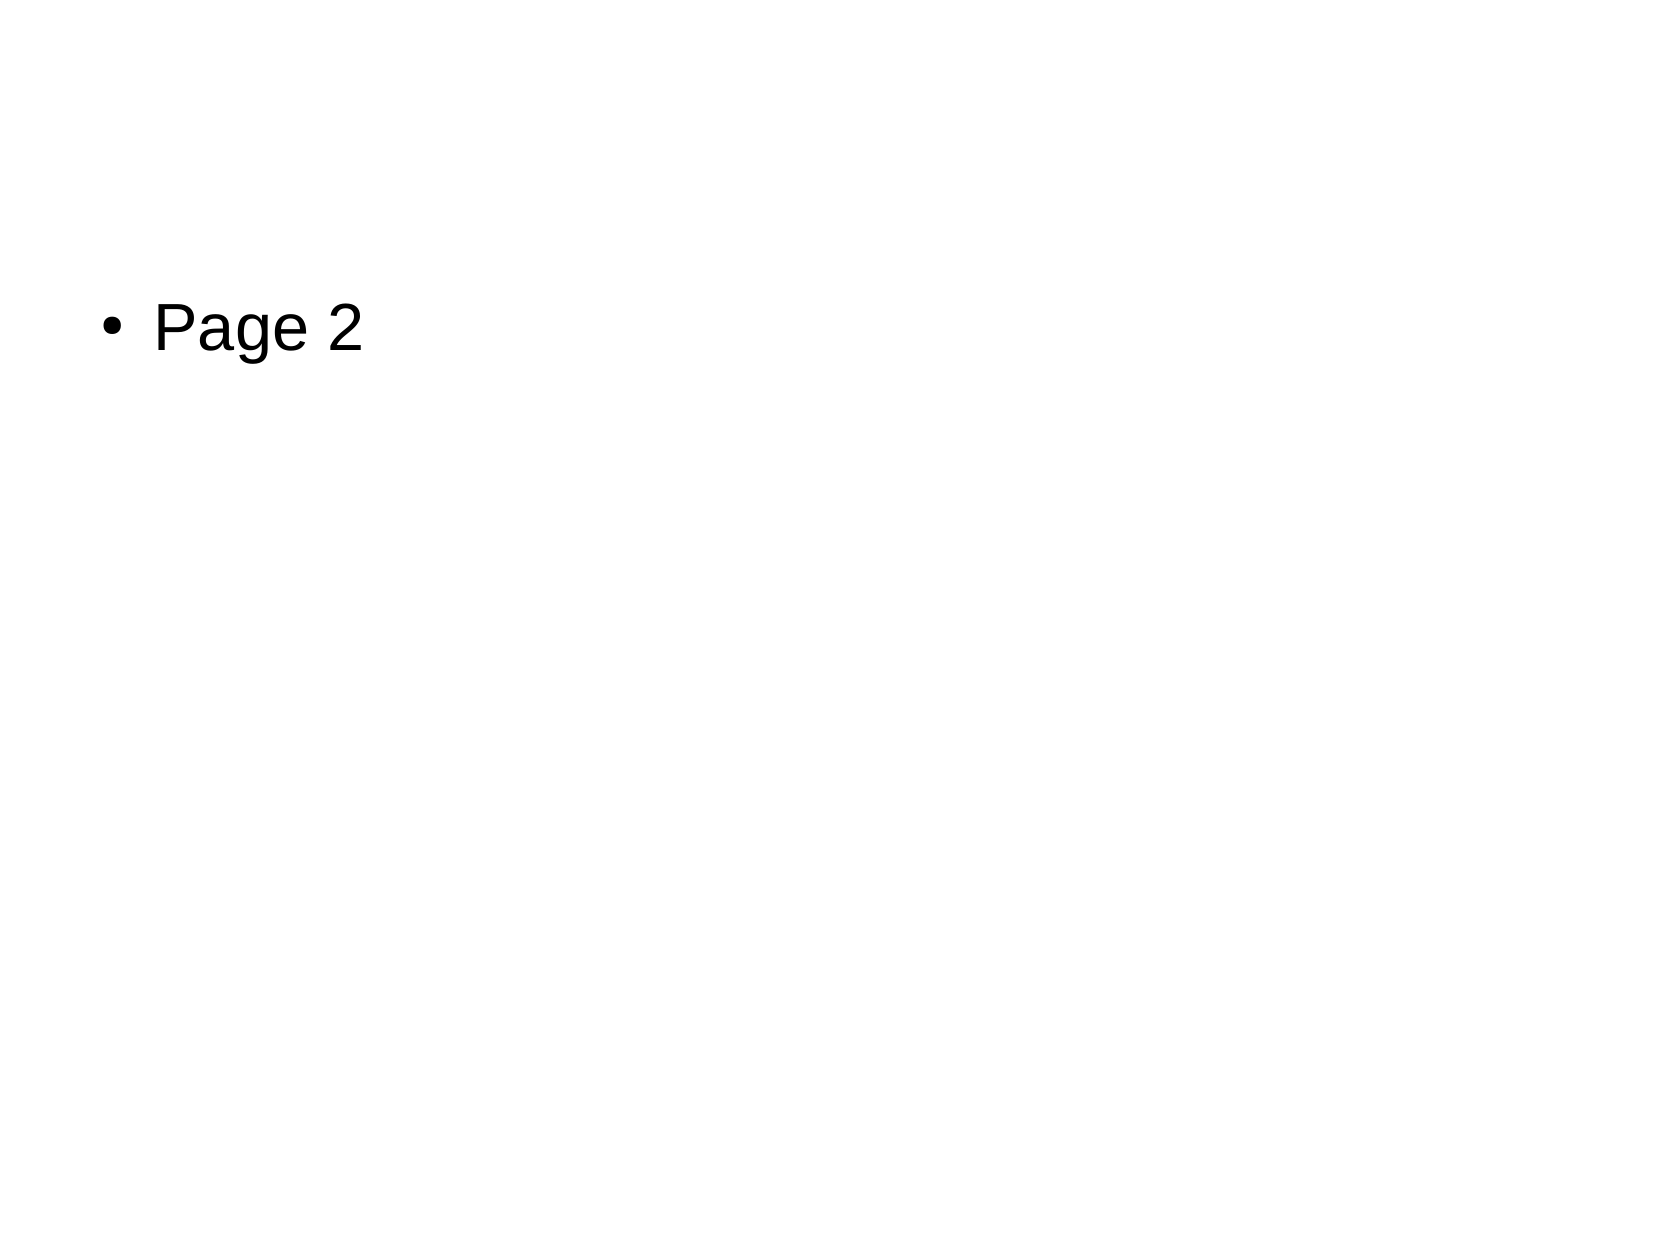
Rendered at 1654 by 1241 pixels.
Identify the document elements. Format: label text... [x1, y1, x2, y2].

list Page 2 [82, 290, 1571, 1010]
